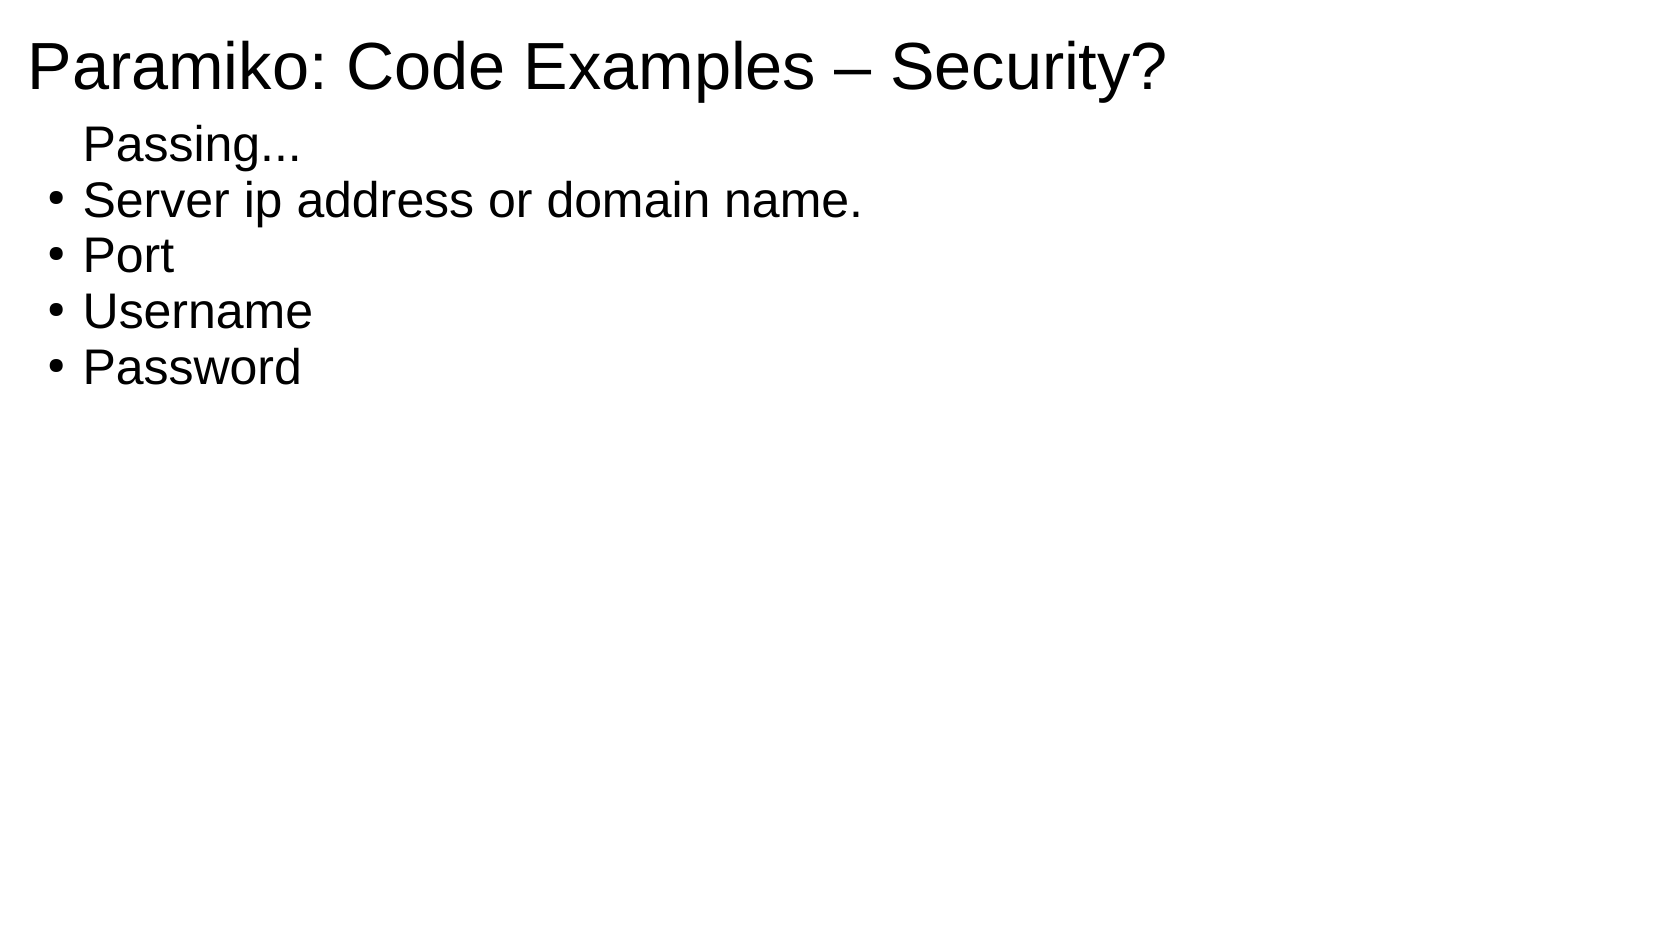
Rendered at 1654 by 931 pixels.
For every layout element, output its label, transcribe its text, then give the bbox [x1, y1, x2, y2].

title Paramiko: Code Examples – Security? [27, 28, 1619, 104]
subtitle Passing... Server ip address or domain name. Port Username Password [47, 116, 1619, 656]
